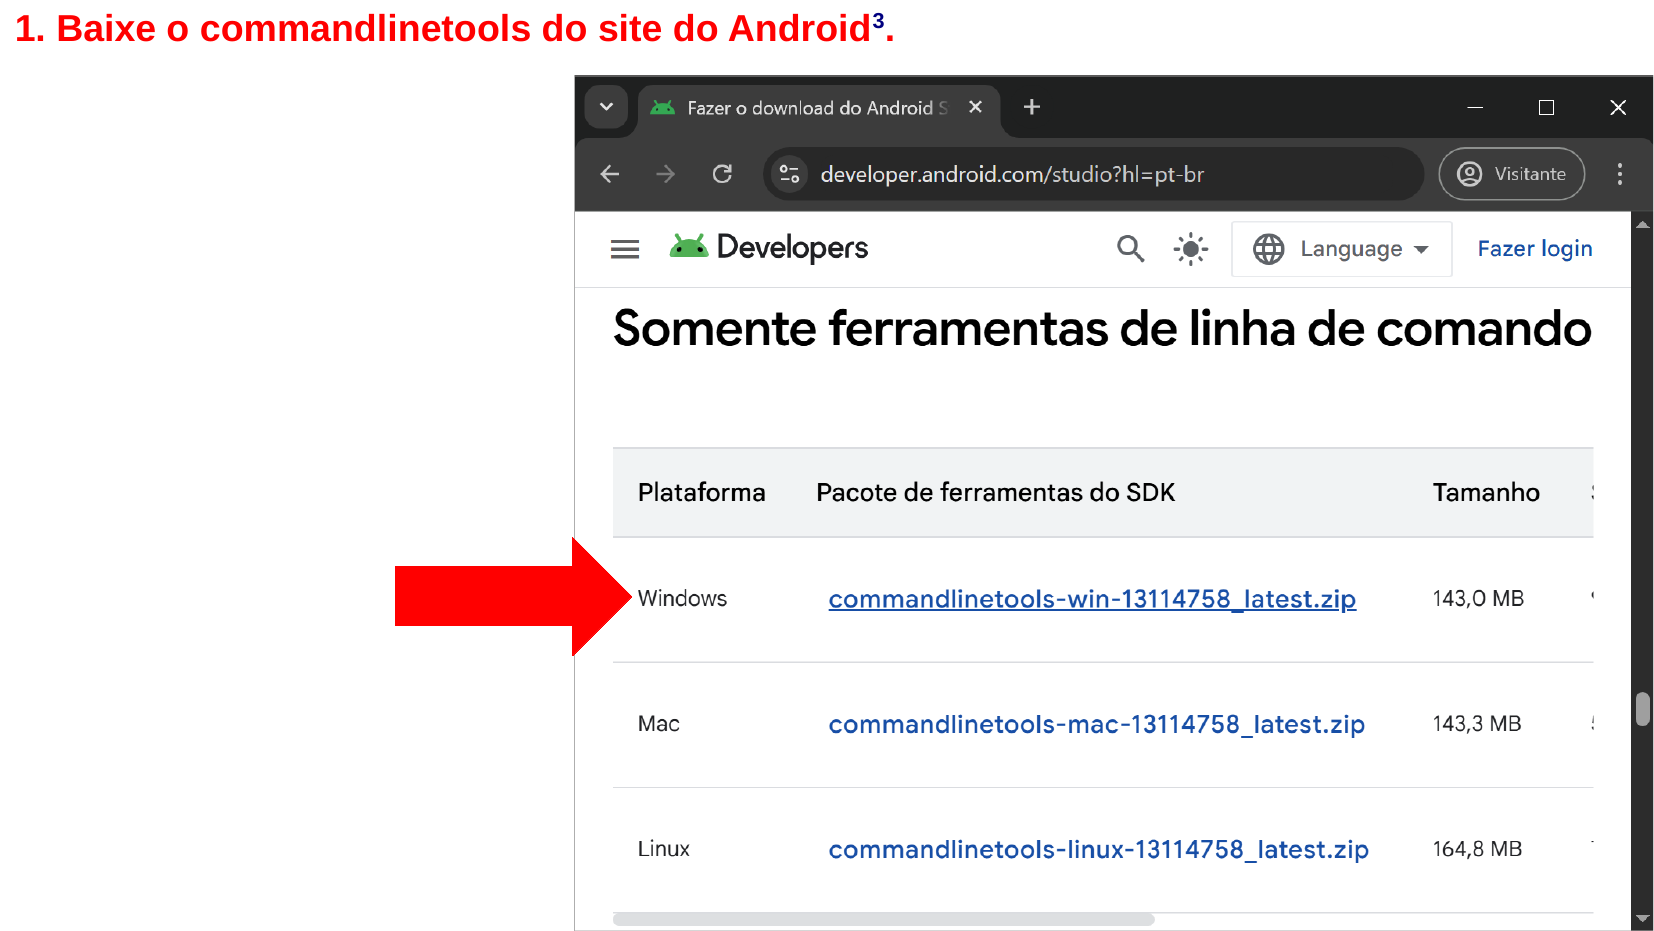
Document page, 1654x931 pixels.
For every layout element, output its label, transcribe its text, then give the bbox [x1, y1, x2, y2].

picture [574, 75, 1654, 931]
text_box [395, 537, 632, 656]
text_box 1. Baixe o commandlinetools do site do Android3. [0, 0, 1341, 57]
